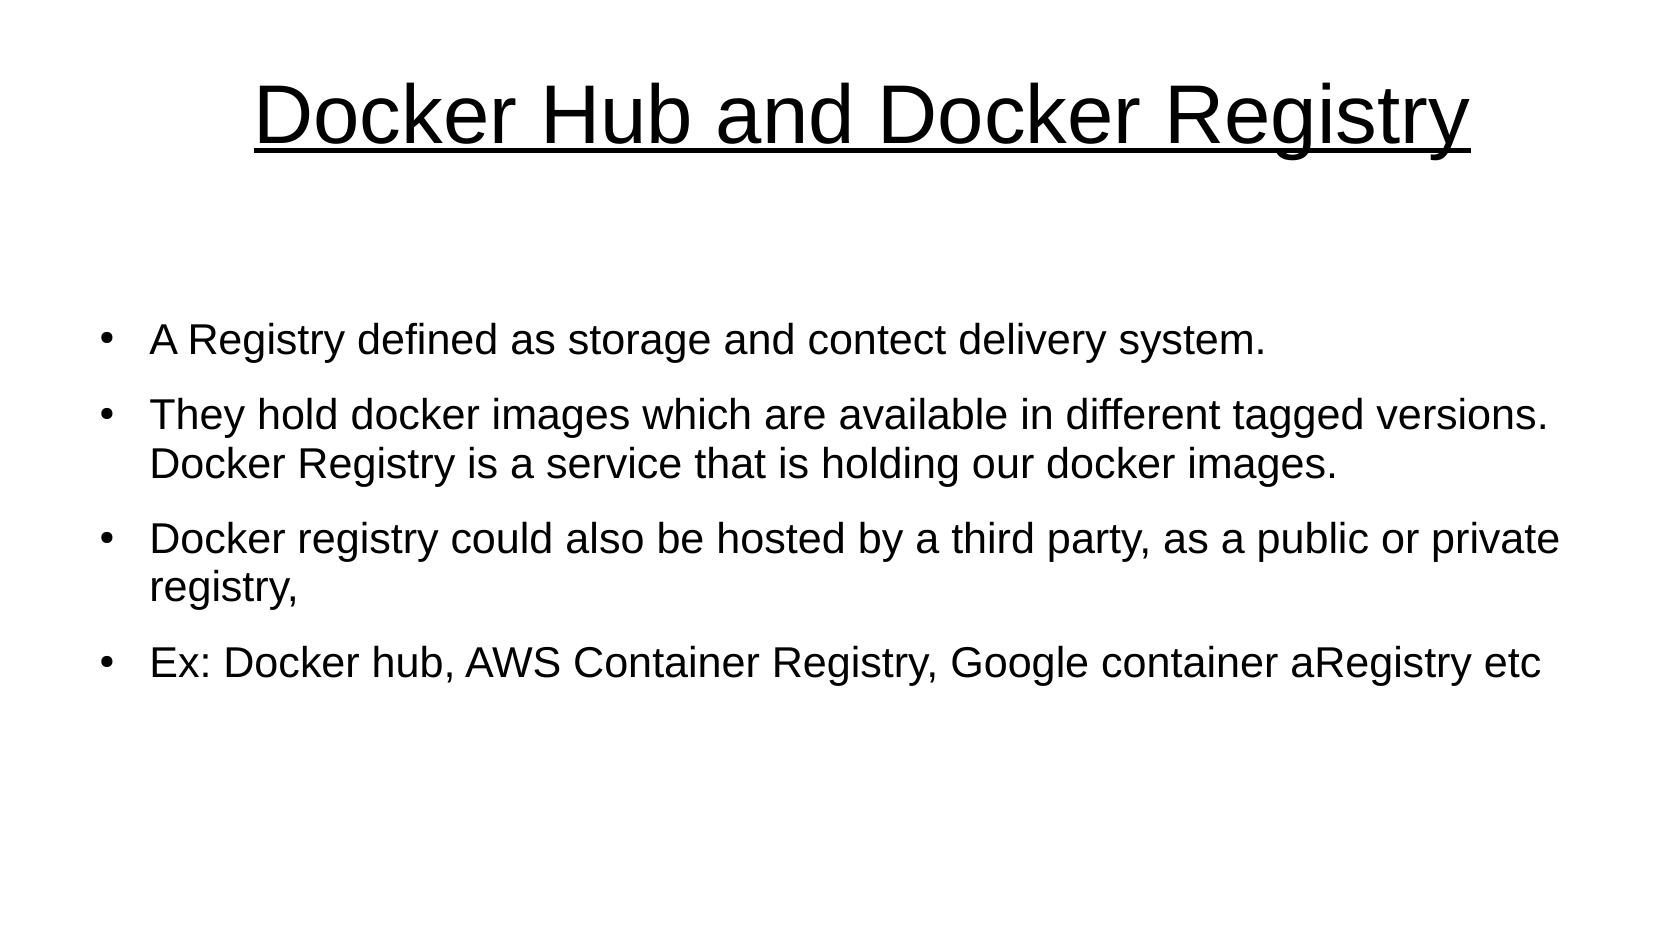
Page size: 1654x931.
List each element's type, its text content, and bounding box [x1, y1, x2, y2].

list A Registry defined as storage and contect delivery system. They hold docker images which are available in different tagged versions. Docker Registry is a service that is holding our docker images. Docker registry could also be hosted by a third party, as a public or private registry, Ex: Docker hub, AWS Container Registry, Google container aRegistry etc [82, 217, 1571, 758]
title Docker Hub and Docker Registry [82, 37, 1571, 193]
